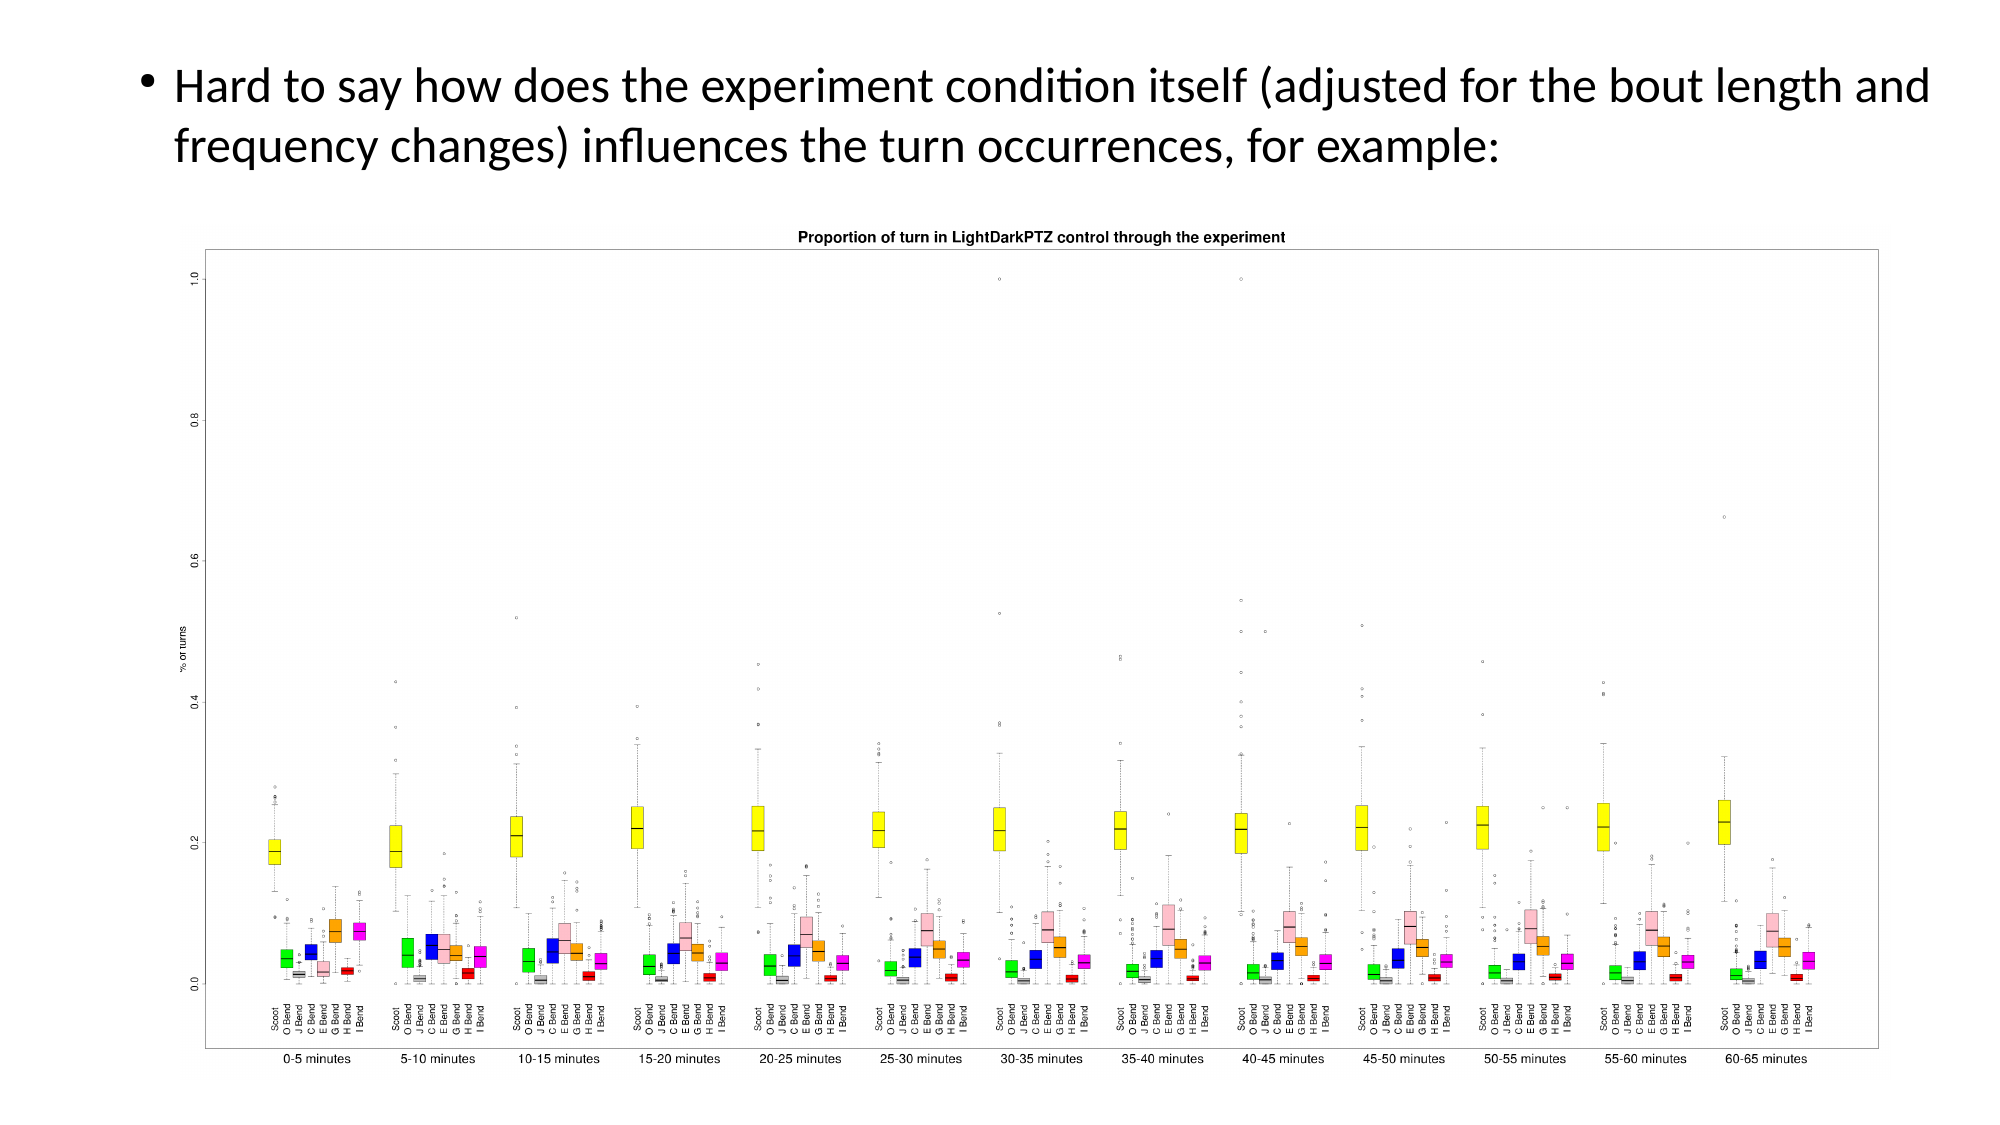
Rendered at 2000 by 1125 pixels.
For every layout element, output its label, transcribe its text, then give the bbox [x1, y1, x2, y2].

text_box Hard to say how does the experiment condition itself (adjusted for the bout length and frequency changes) influences the turn occurrences, for example: [0, 0, 2000, 946]
picture [180, 224, 1891, 1081]
